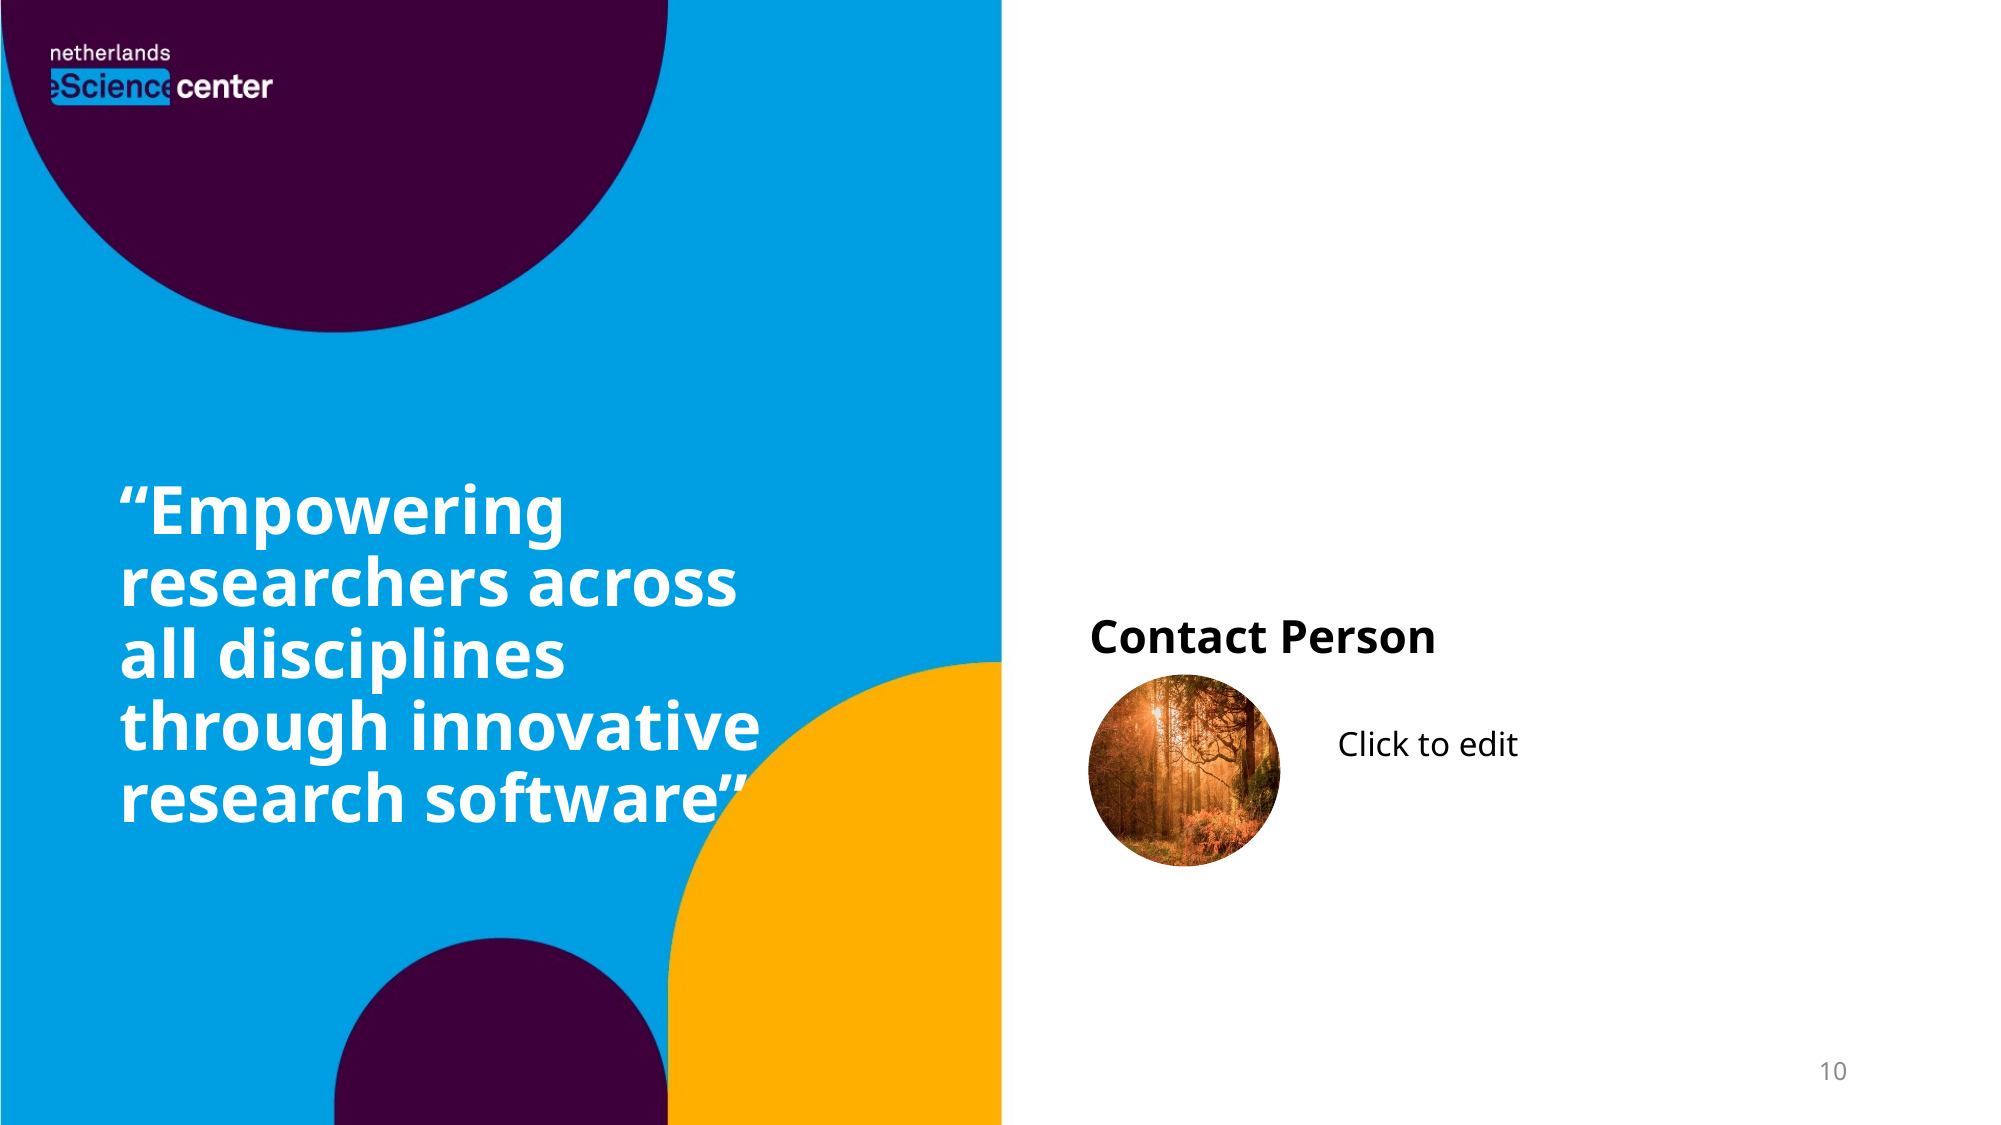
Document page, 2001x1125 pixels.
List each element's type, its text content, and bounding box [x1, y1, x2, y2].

text_box “Empowering researchers across all disciplines through innovative research software” [104, 482, 780, 832]
picture [334, 0, 2001, 1125]
text_box Click to edit [1322, 715, 1797, 862]
text_box Contact Person [1074, 599, 1750, 668]
picture [0, 0, 669, 1125]
text_box [1088, 674, 1281, 867]
